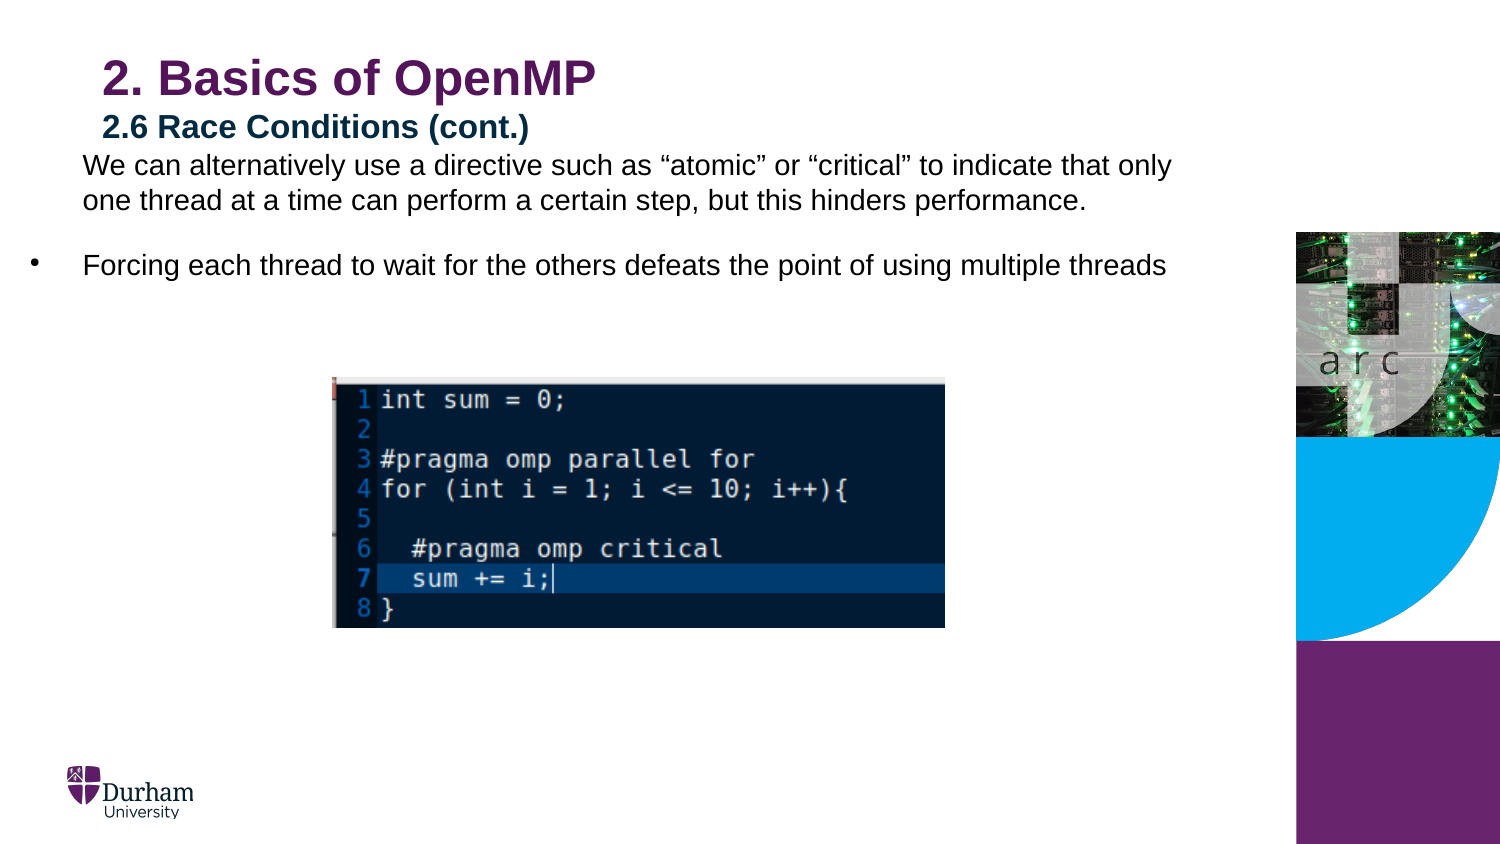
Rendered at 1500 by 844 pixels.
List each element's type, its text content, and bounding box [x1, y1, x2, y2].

picture [332, 377, 945, 628]
picture [67, 766, 193, 819]
text_box [1296, 640, 1500, 844]
title 2. Basics of OpenMP 2.6 Race Conditions (cont.) [101, 45, 1399, 187]
picture [1296, 232, 1500, 436]
list We can alternatively use a directive such as “atomic” or “critical” to indicate that only one thread at a time can perform a certain step, but this hinders performance. Forcing each thread to wait for the others defeats the point of using multiple threads [11, 146, 1207, 485]
picture [1332, 467, 1500, 640]
